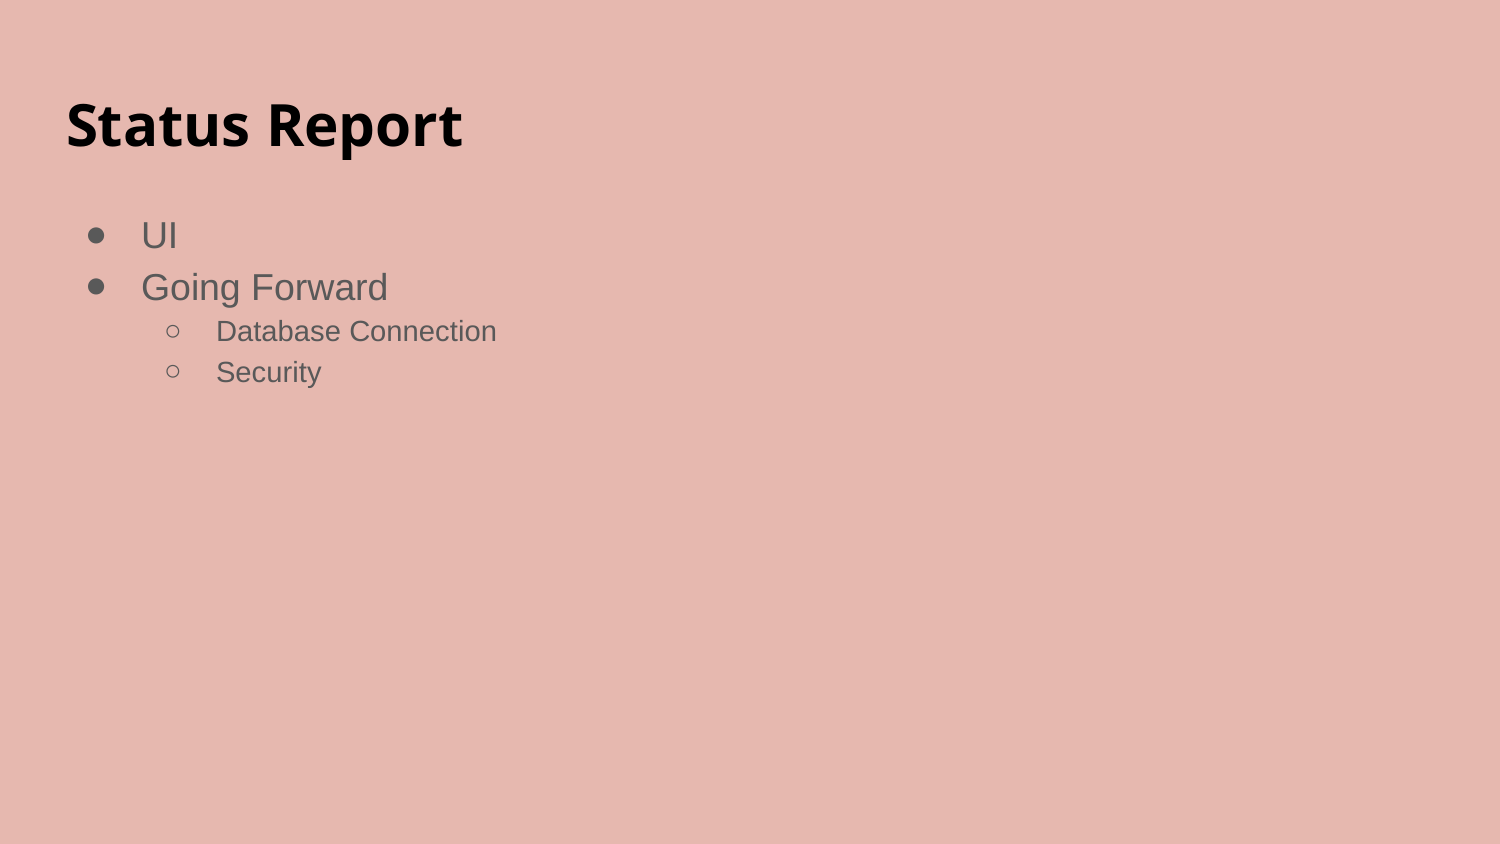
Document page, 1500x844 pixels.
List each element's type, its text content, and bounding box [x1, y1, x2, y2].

list UI Going Forward Database Connection Security [51, 189, 1449, 750]
title Status Report [51, 72, 1449, 167]
